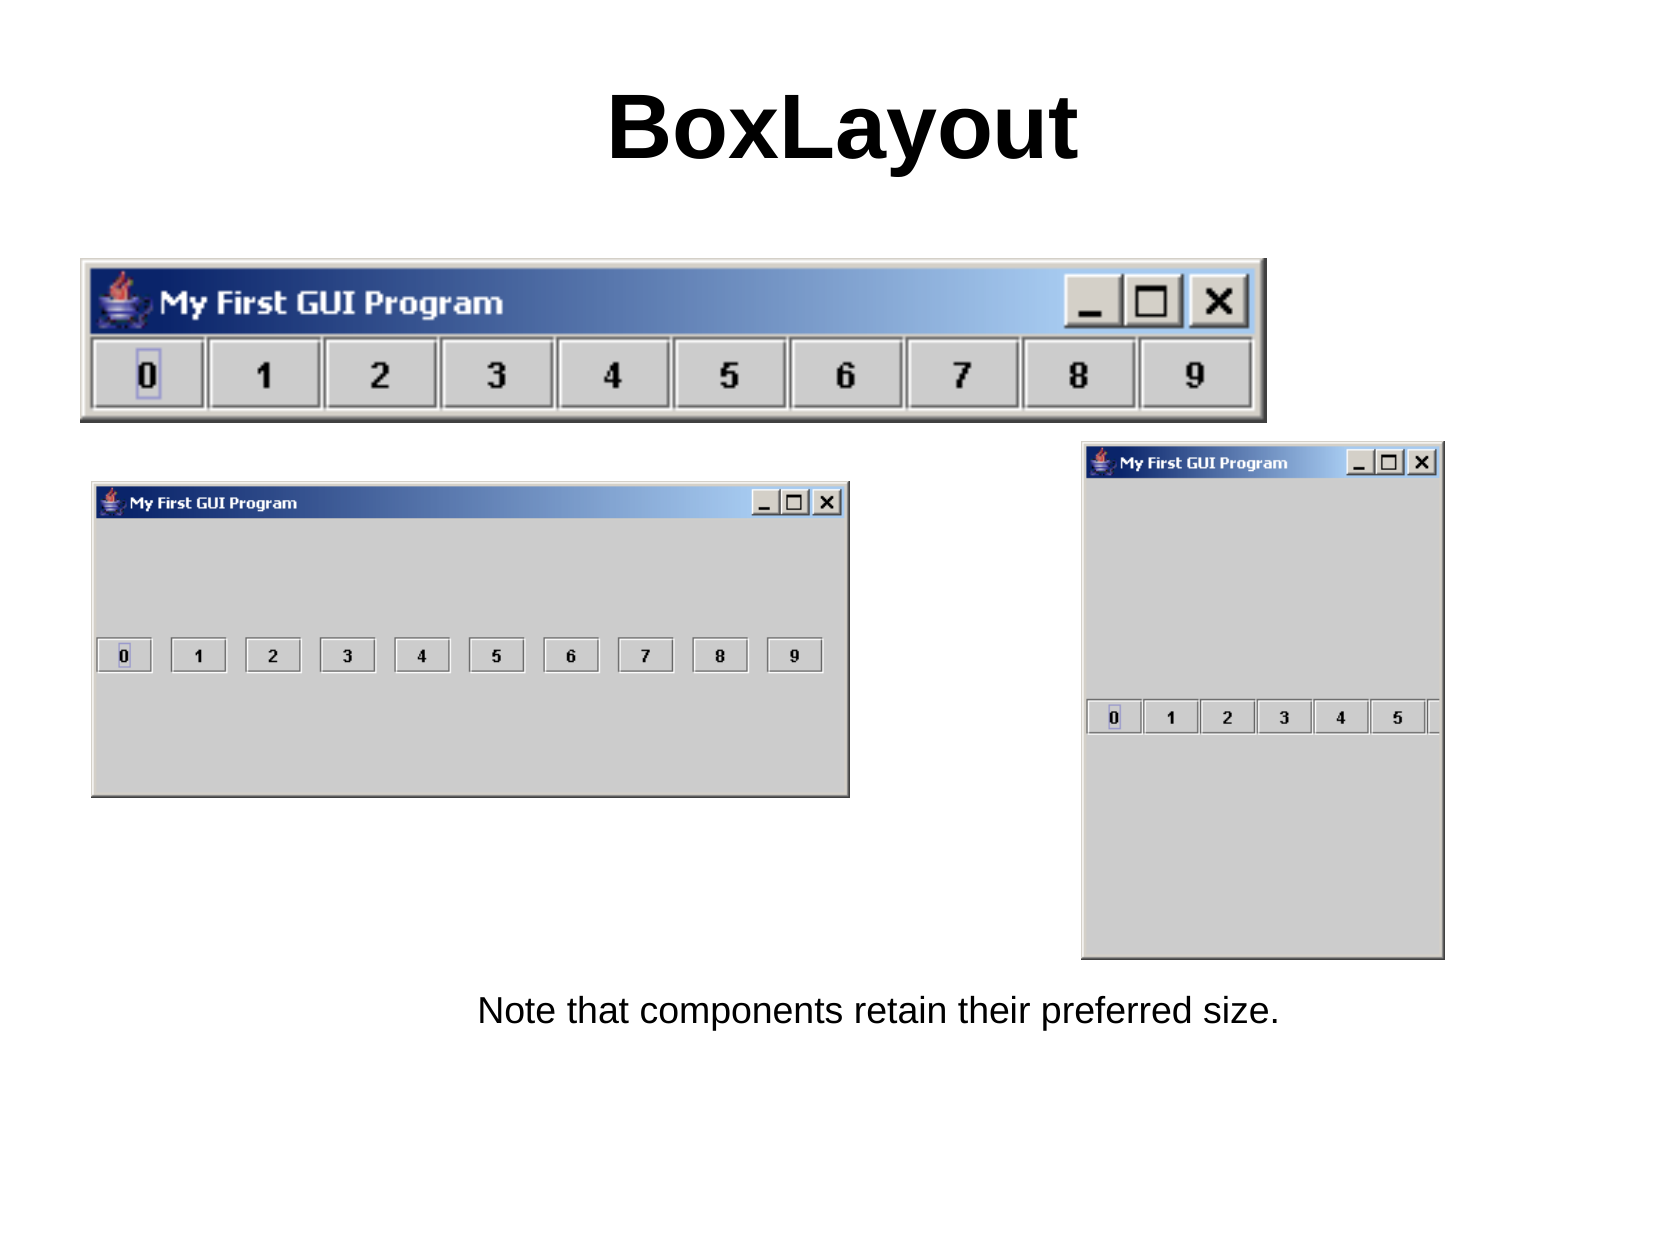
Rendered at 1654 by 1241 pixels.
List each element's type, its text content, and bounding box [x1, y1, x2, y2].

picture [91, 481, 850, 798]
text_box Note that components retain their preferred size. [427, 978, 1296, 1039]
picture [80, 258, 1267, 423]
picture [1081, 441, 1445, 960]
title BoxLayout [82, 49, 1571, 196]
